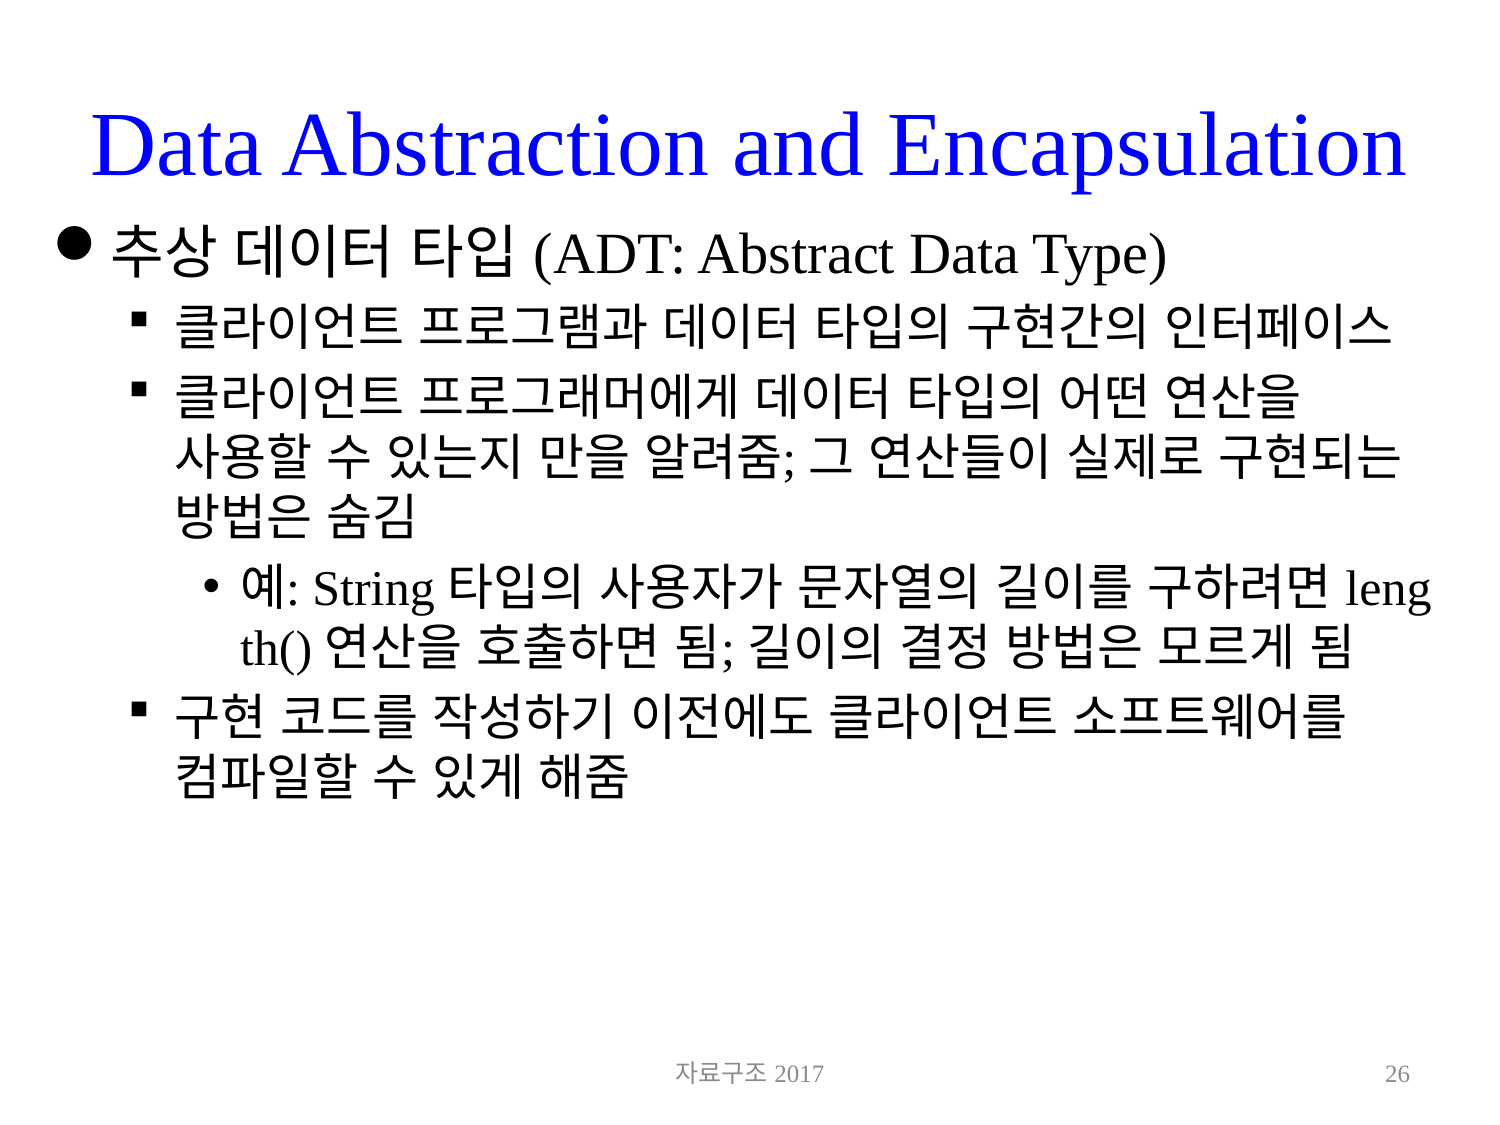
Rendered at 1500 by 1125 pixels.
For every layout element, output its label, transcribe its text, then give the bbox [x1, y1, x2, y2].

footer 자료구조 2017 [512, 1042, 988, 1103]
title Data Abstraction and Encapsulation [75, 45, 1425, 208]
list 추상 데이터 타입 (ADT: Abstract Data Type) 클라이언트 프로그램과 데이터 타입의 구현간의 인터페이스 클라이언트 프로그래머에게 데이터 타입의 어떤 연산을 사용할 수 있는지 만을 알려줌; 그 연산들이 실제로 구현되는 방법은 숨김 예: String 타입의 사용자가 문자열의 길이를 구하려면 length() 연산을 호출하면 됨; 길이의 결정 방법은 모르게 됨 구현 코드를 작성하기 이전에도 클라이언트 소프트웨어를 컴파일할 수 있게 해줌 [37, 208, 1450, 1083]
slide_number <숫자> [1074, 1042, 1425, 1103]
